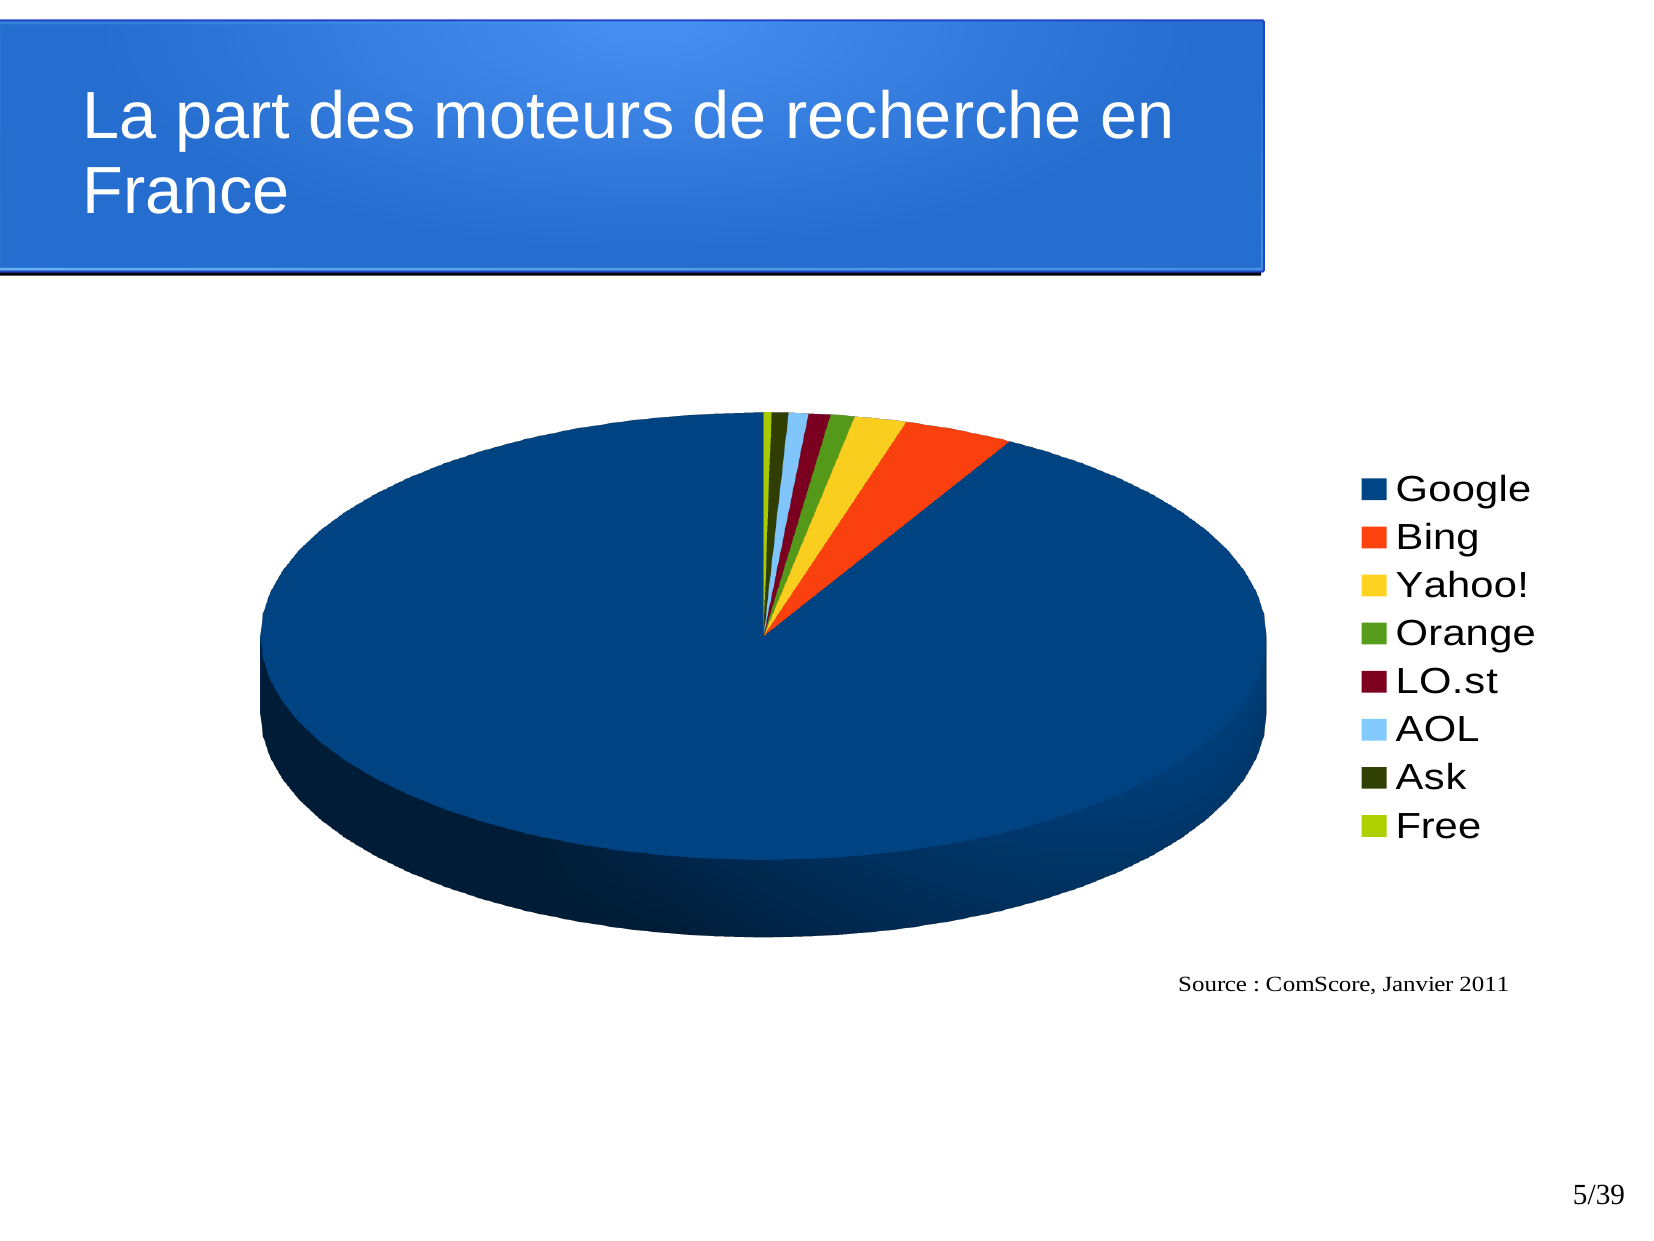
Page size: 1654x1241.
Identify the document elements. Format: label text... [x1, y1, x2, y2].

title La part des moteurs de recherche en France [82, 49, 1250, 257]
chart [74, 301, 1563, 1120]
